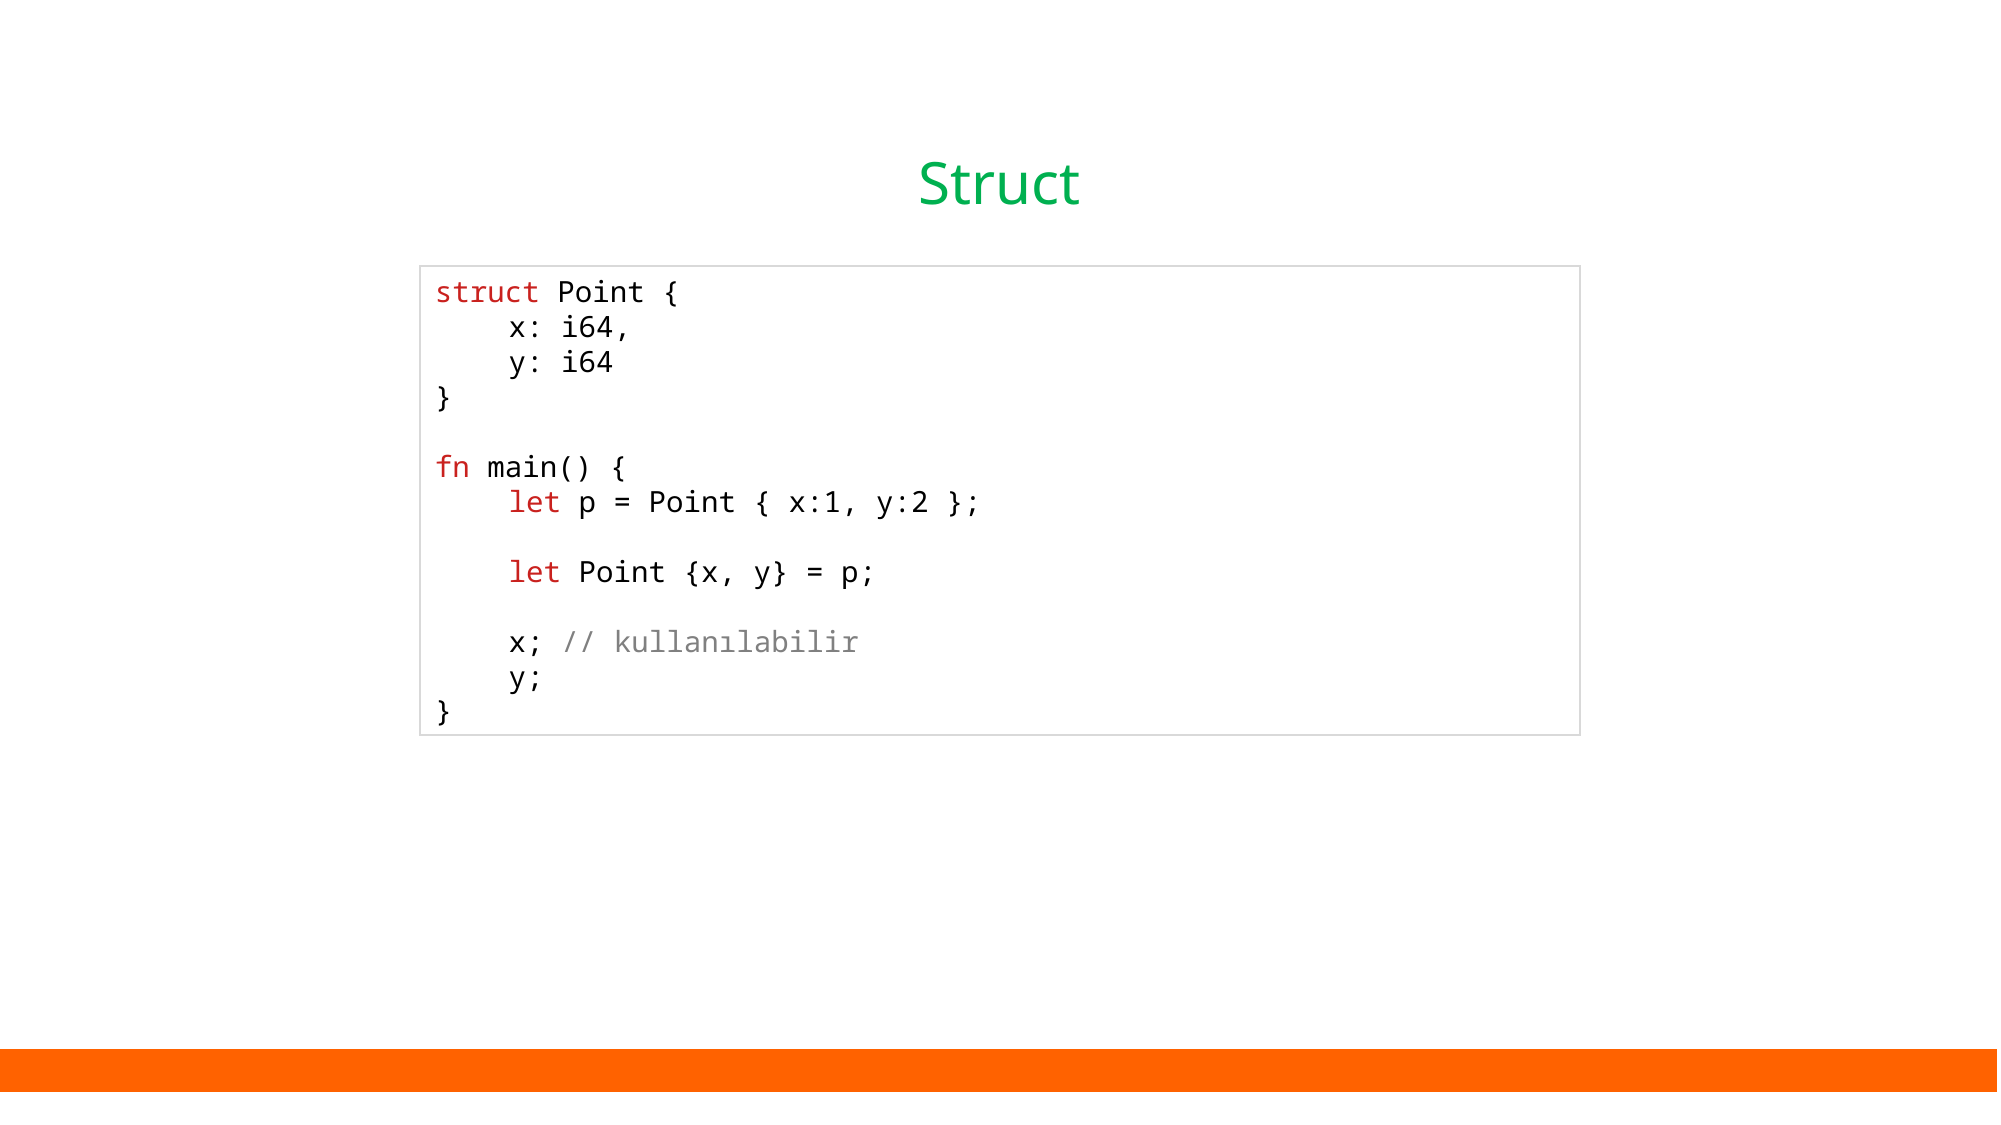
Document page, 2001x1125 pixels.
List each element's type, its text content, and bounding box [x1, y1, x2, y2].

text_box struct Point { x: i64, y: i64 } fn main() { let p = Point { x:1, y:2 }; let Point {x, y} = p; x; // kullanılabilir y; } [419, 265, 1581, 736]
text_box [0, 1049, 1997, 1092]
list Struct [420, 146, 1580, 237]
